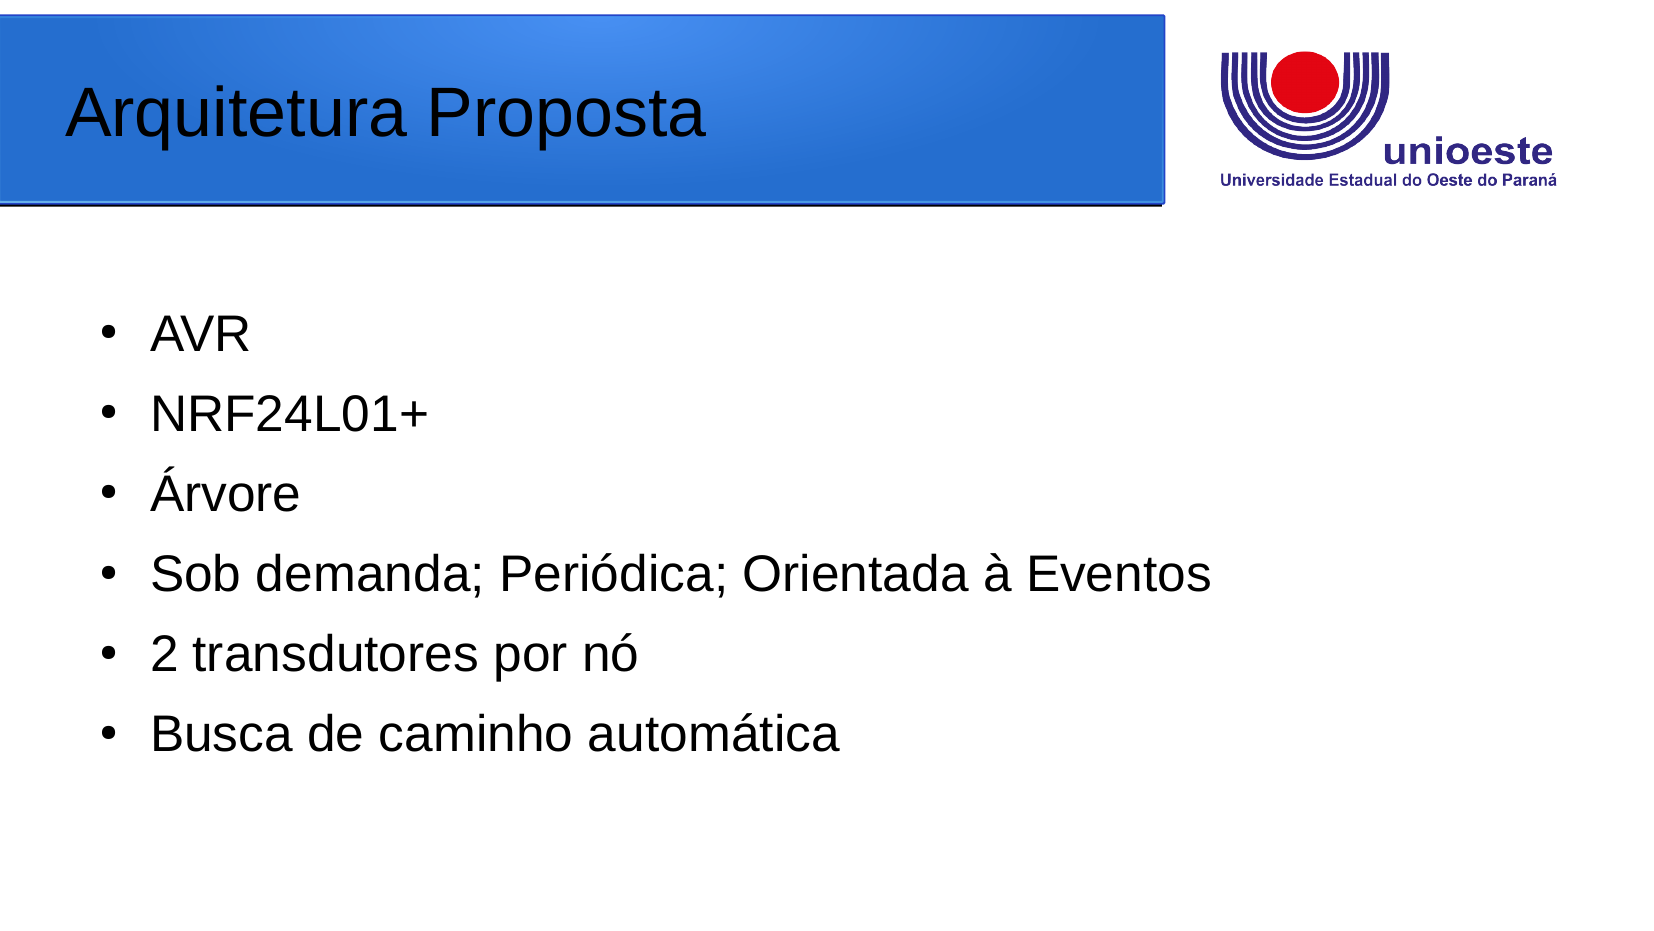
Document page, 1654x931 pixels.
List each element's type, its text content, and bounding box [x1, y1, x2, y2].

title Arquitetura Proposta [64, 42, 1117, 183]
picture [1169, 19, 1601, 201]
list AVR NRF24L01+ Árvore Sob demanda; Periódica; Orientada à Eventos 2 transdutores por nó Busca de caminho automática [82, 224, 1571, 764]
